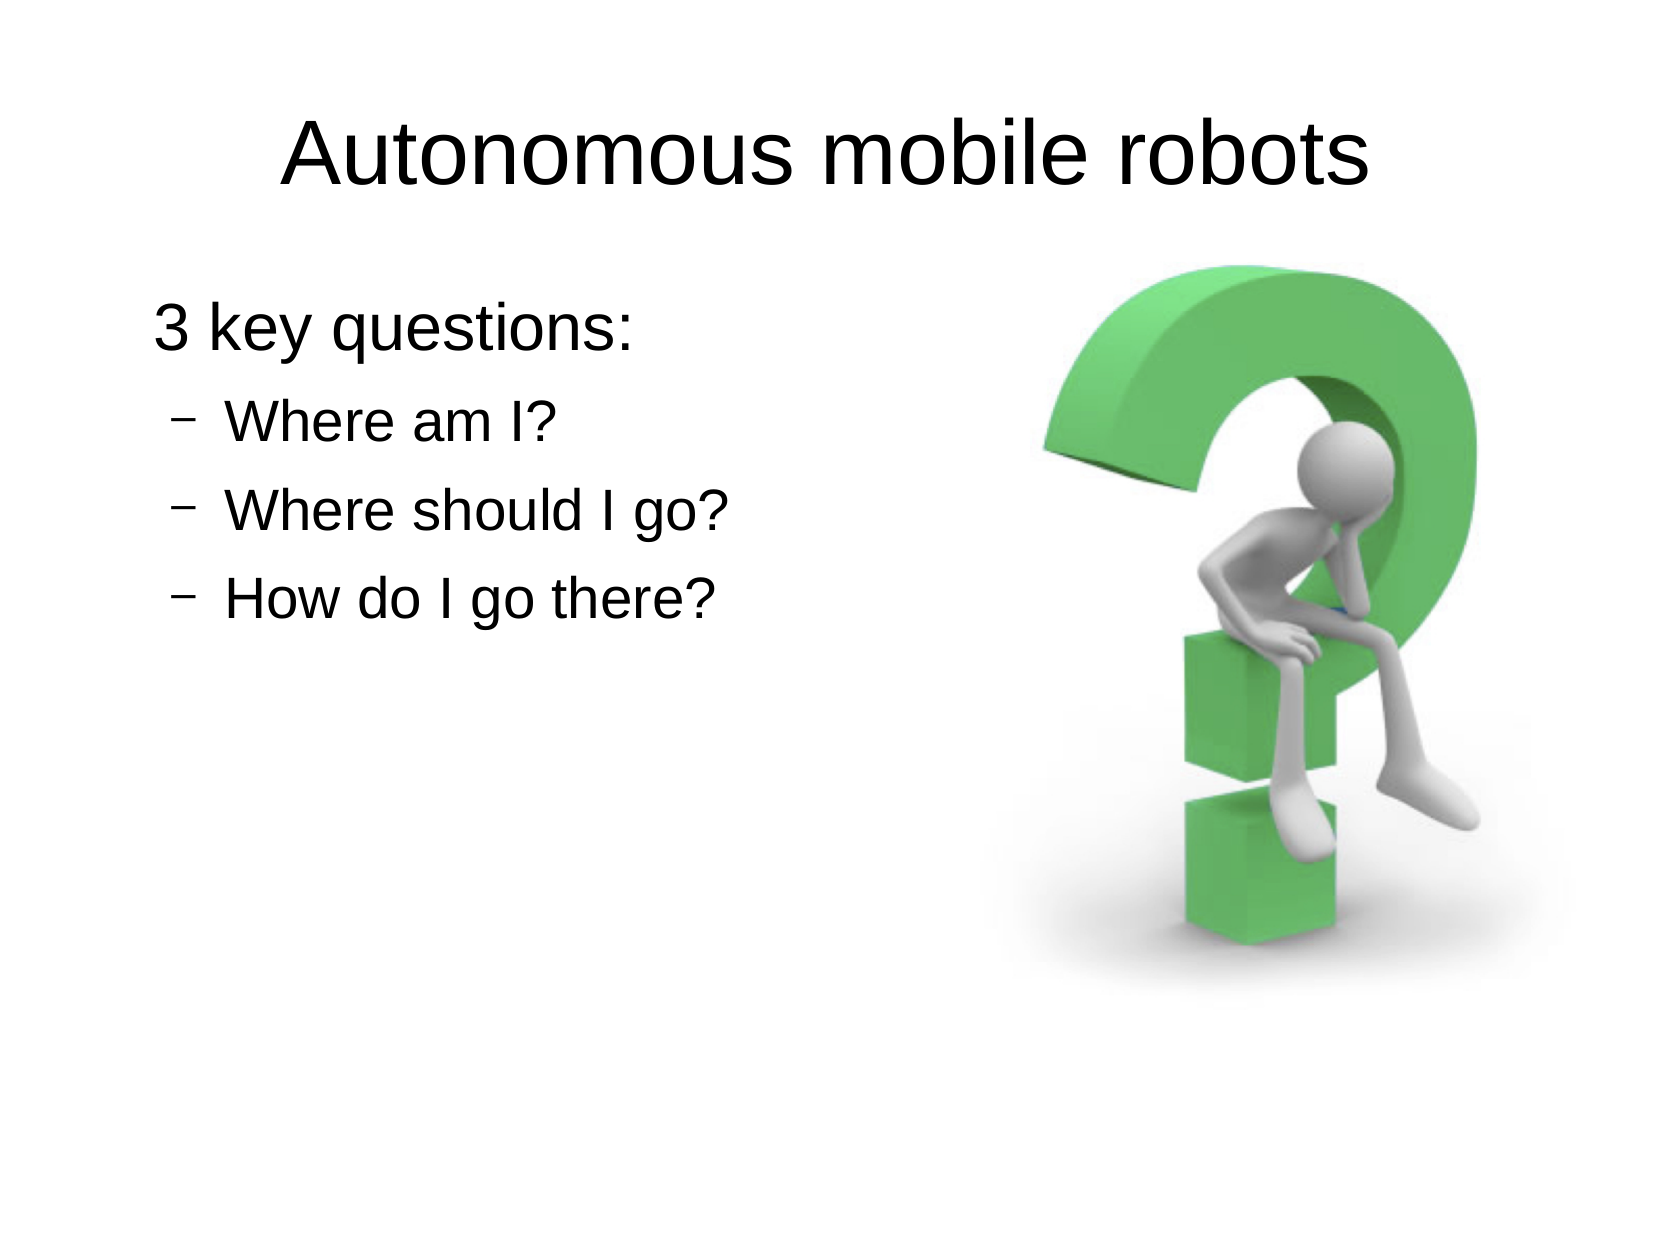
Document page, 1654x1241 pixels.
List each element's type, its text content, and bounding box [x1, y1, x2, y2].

picture [980, 261, 1577, 1010]
list 3 key questions: Where am I? Where should I go? How do I go there? [82, 290, 980, 1010]
title Autonomous mobile robots [82, 49, 1571, 257]
